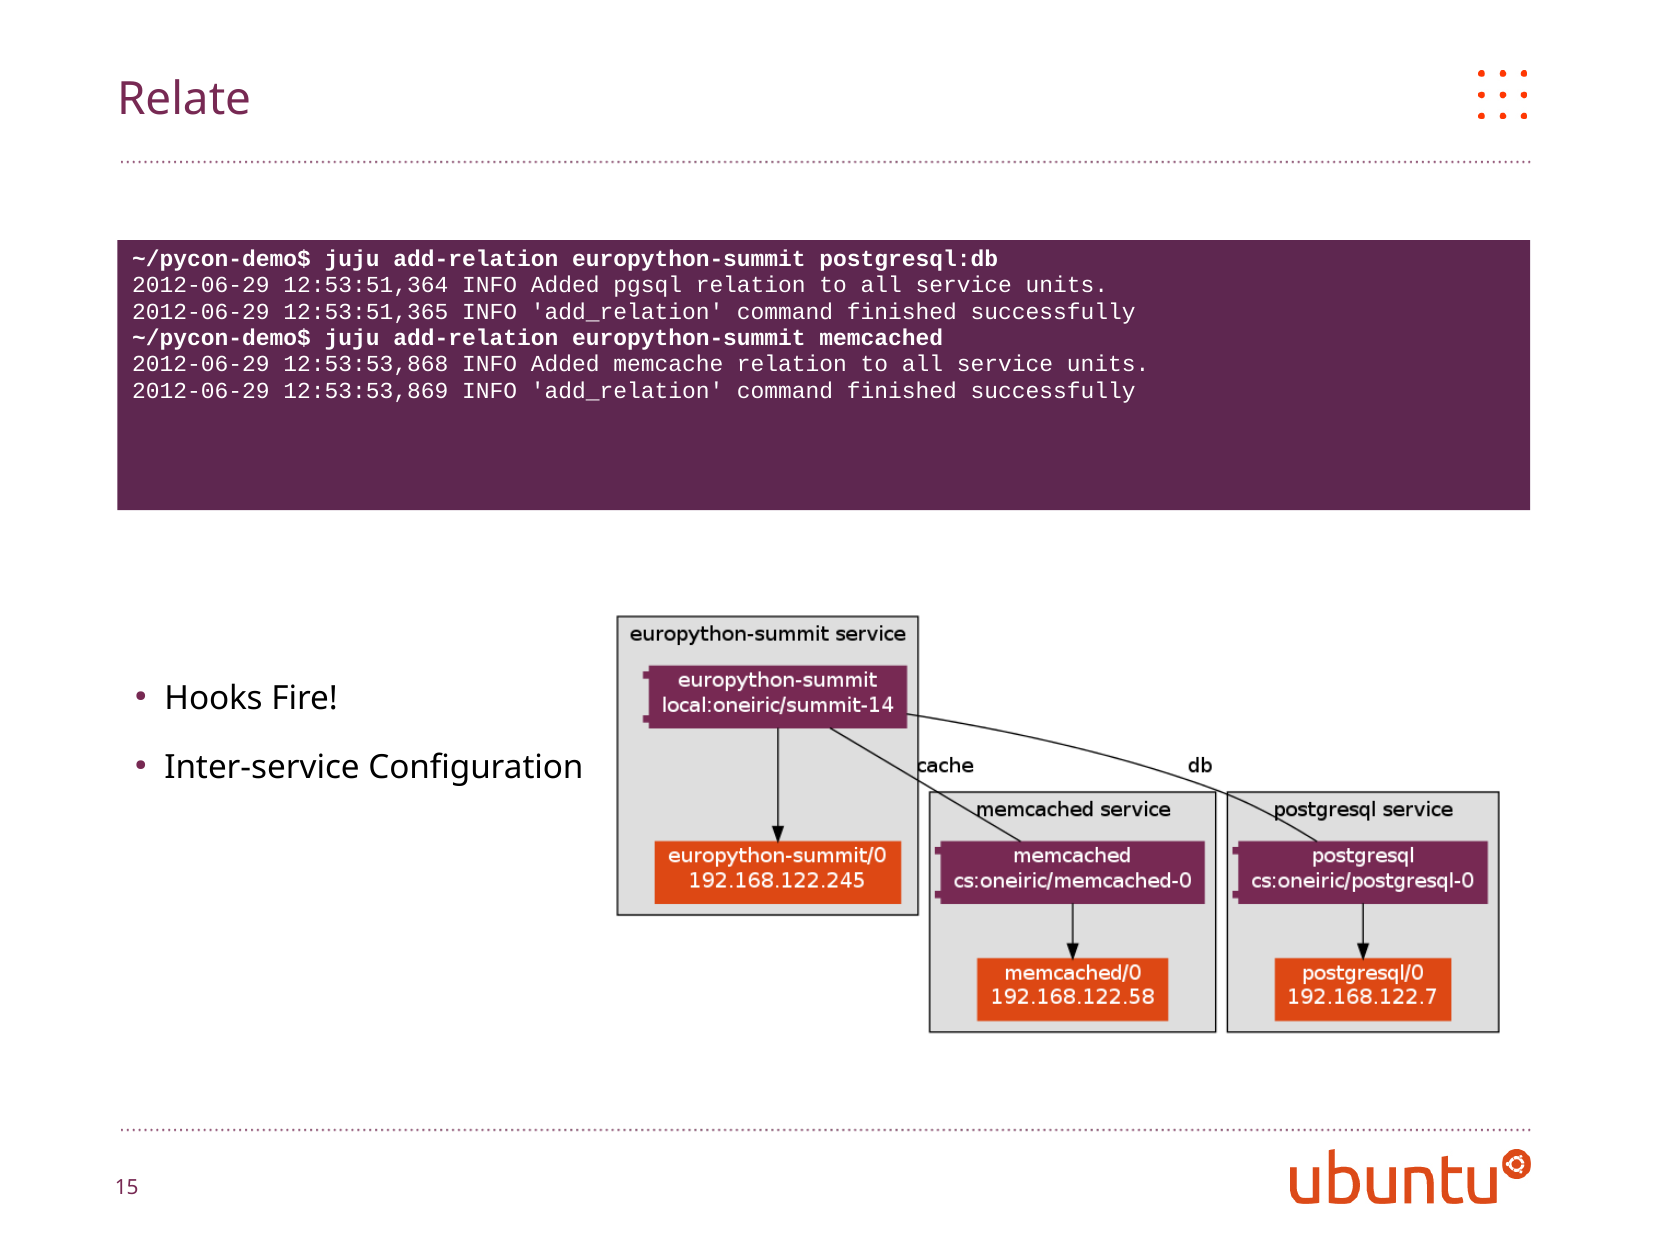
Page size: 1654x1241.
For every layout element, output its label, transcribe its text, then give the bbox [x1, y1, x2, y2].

text_box Hooks Fire! Inter-service Configuration [120, 603, 766, 1084]
title Relate [117, 71, 1447, 123]
picture [1290, 1149, 1531, 1204]
picture [600, 599, 1516, 1050]
picture [1478, 70, 1527, 119]
picture [111, 159, 1533, 166]
text_box ~/pycon-demo$ juju add-relation europython-summit postgresql:db 2012-06-29 12:53:51,364 INFO Added pgsql relation to all service units. 2012-06-29 12:53:51,365 INFO 'add_relation' command finished successfully ~/pycon-demo$ juju add-relation europython-summit memcached 2012-06-29 12:53:53,868 INFO Added memcache relation to all service units. 2012-06-29 12:53:53,869 INFO 'add_relation' command finished successfully [117, 240, 1531, 511]
picture [111, 1127, 1533, 1134]
